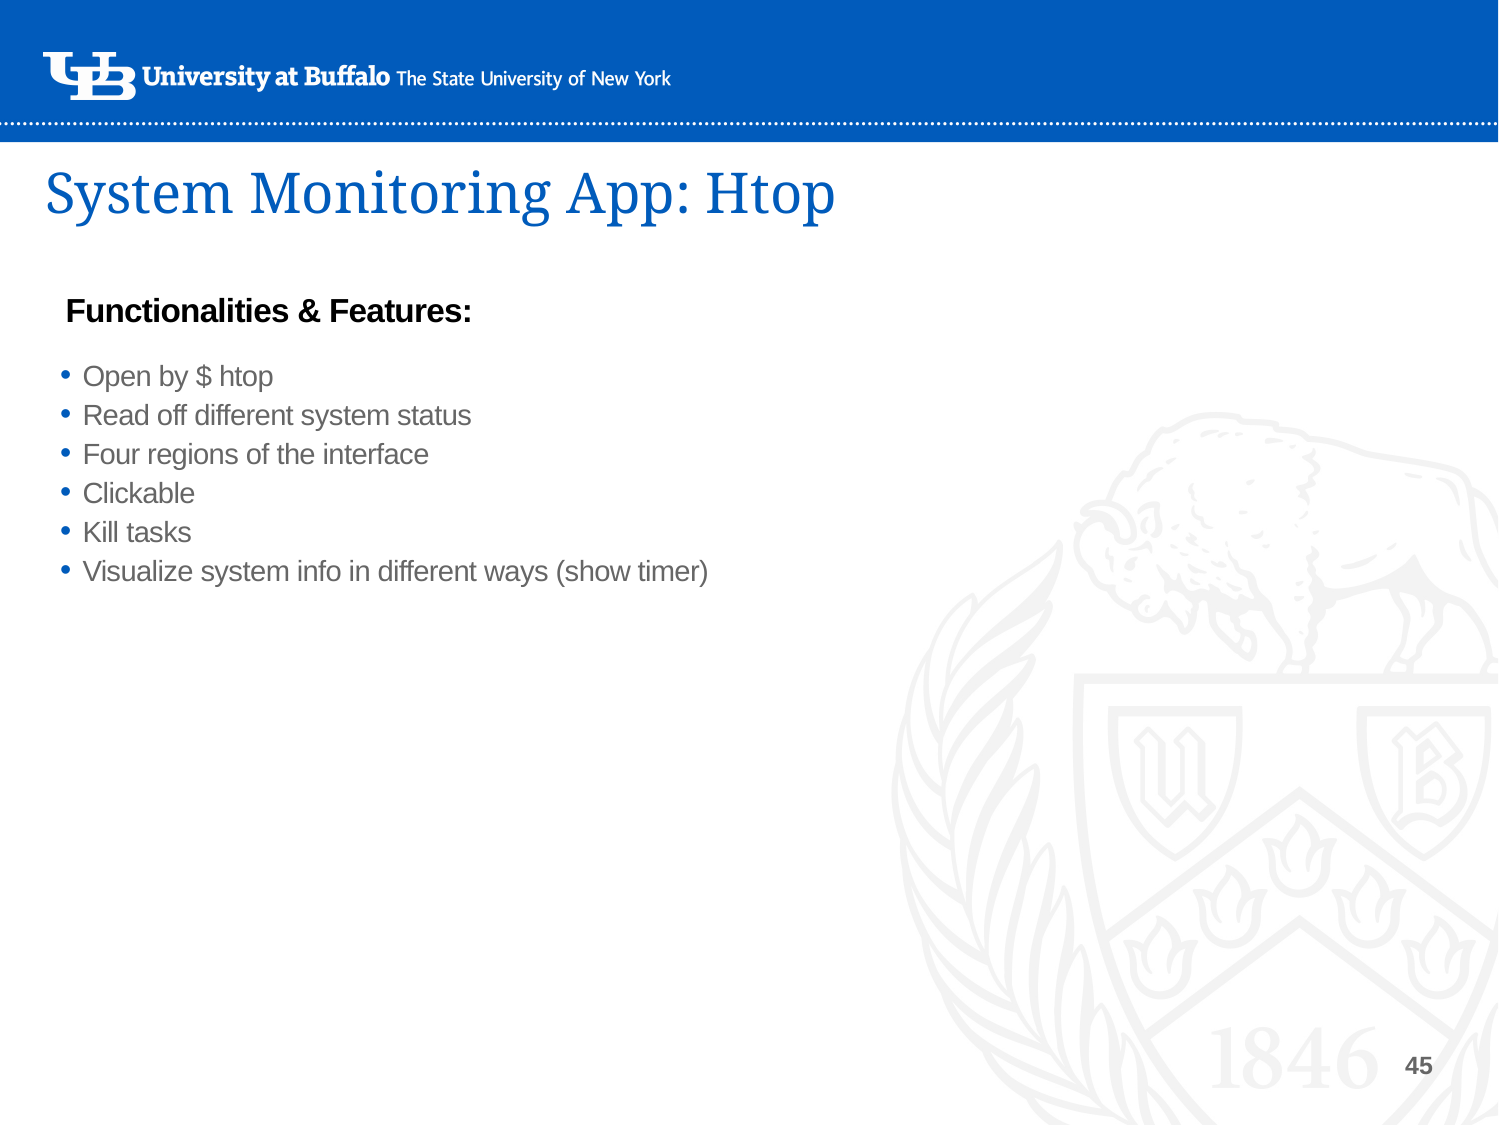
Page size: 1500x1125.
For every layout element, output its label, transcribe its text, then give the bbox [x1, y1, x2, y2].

title System Monitoring App: Htop [30, 153, 1387, 233]
list Open by $ htop Read off different system status Four regions of the interface Clickable Kill tasks Visualize system info in different ways (show timer) [30, 354, 976, 571]
text_box Functionalities & Features: [50, 285, 586, 338]
picture [0, 0, 1499, 1125]
